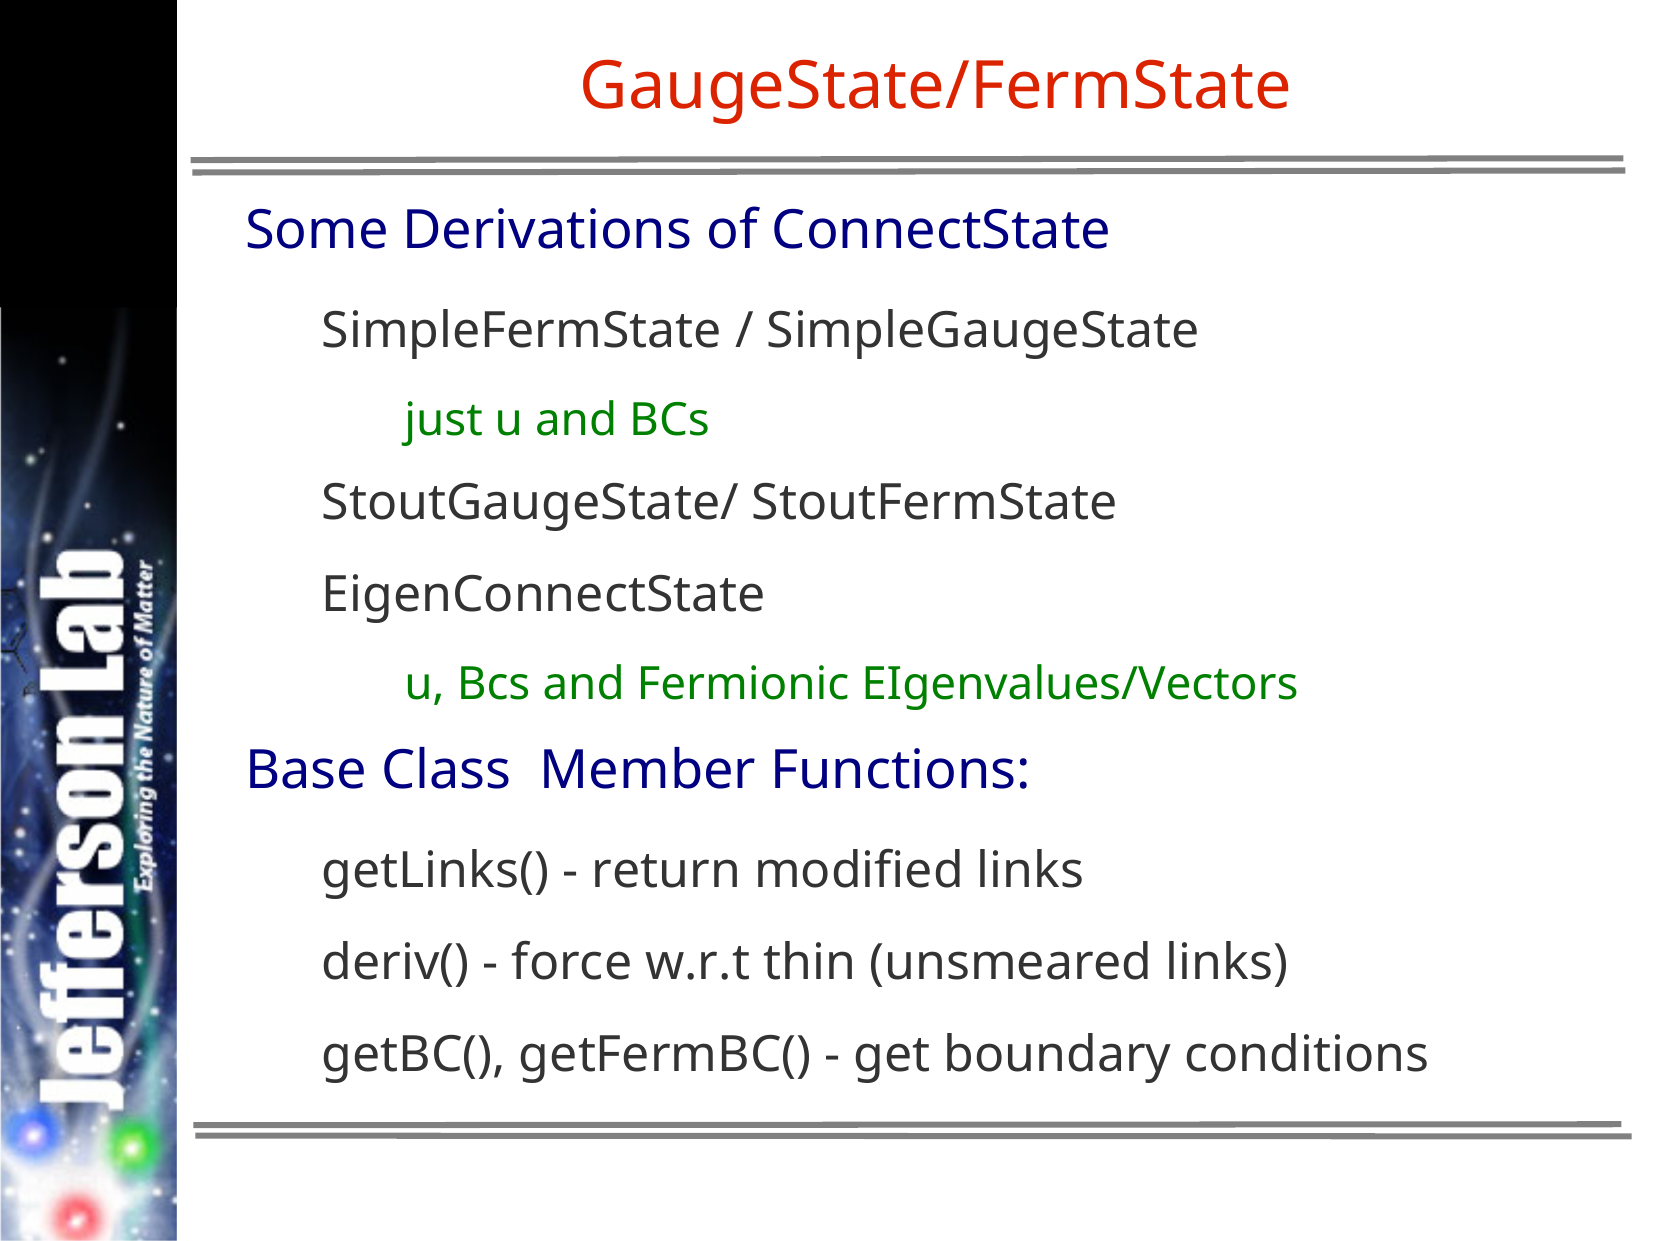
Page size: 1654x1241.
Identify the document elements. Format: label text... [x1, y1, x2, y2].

title GaugeState/FermState [235, 17, 1638, 149]
list Some Derivations of ConnectState SimpleFermState / SimpleGaugeState just u and BCs StoutGaugeState/ StoutFermState EigenConnectState u, Bcs and Fermionic EIgenvalues/Vectors Base Class Member Functions: getLinks() - return modified links deriv() - force w.r.t thin (unsmeared links) getBC(), getFermBC() - get boundary conditions [227, 190, 1628, 1100]
picture [2, 308, 176, 1240]
